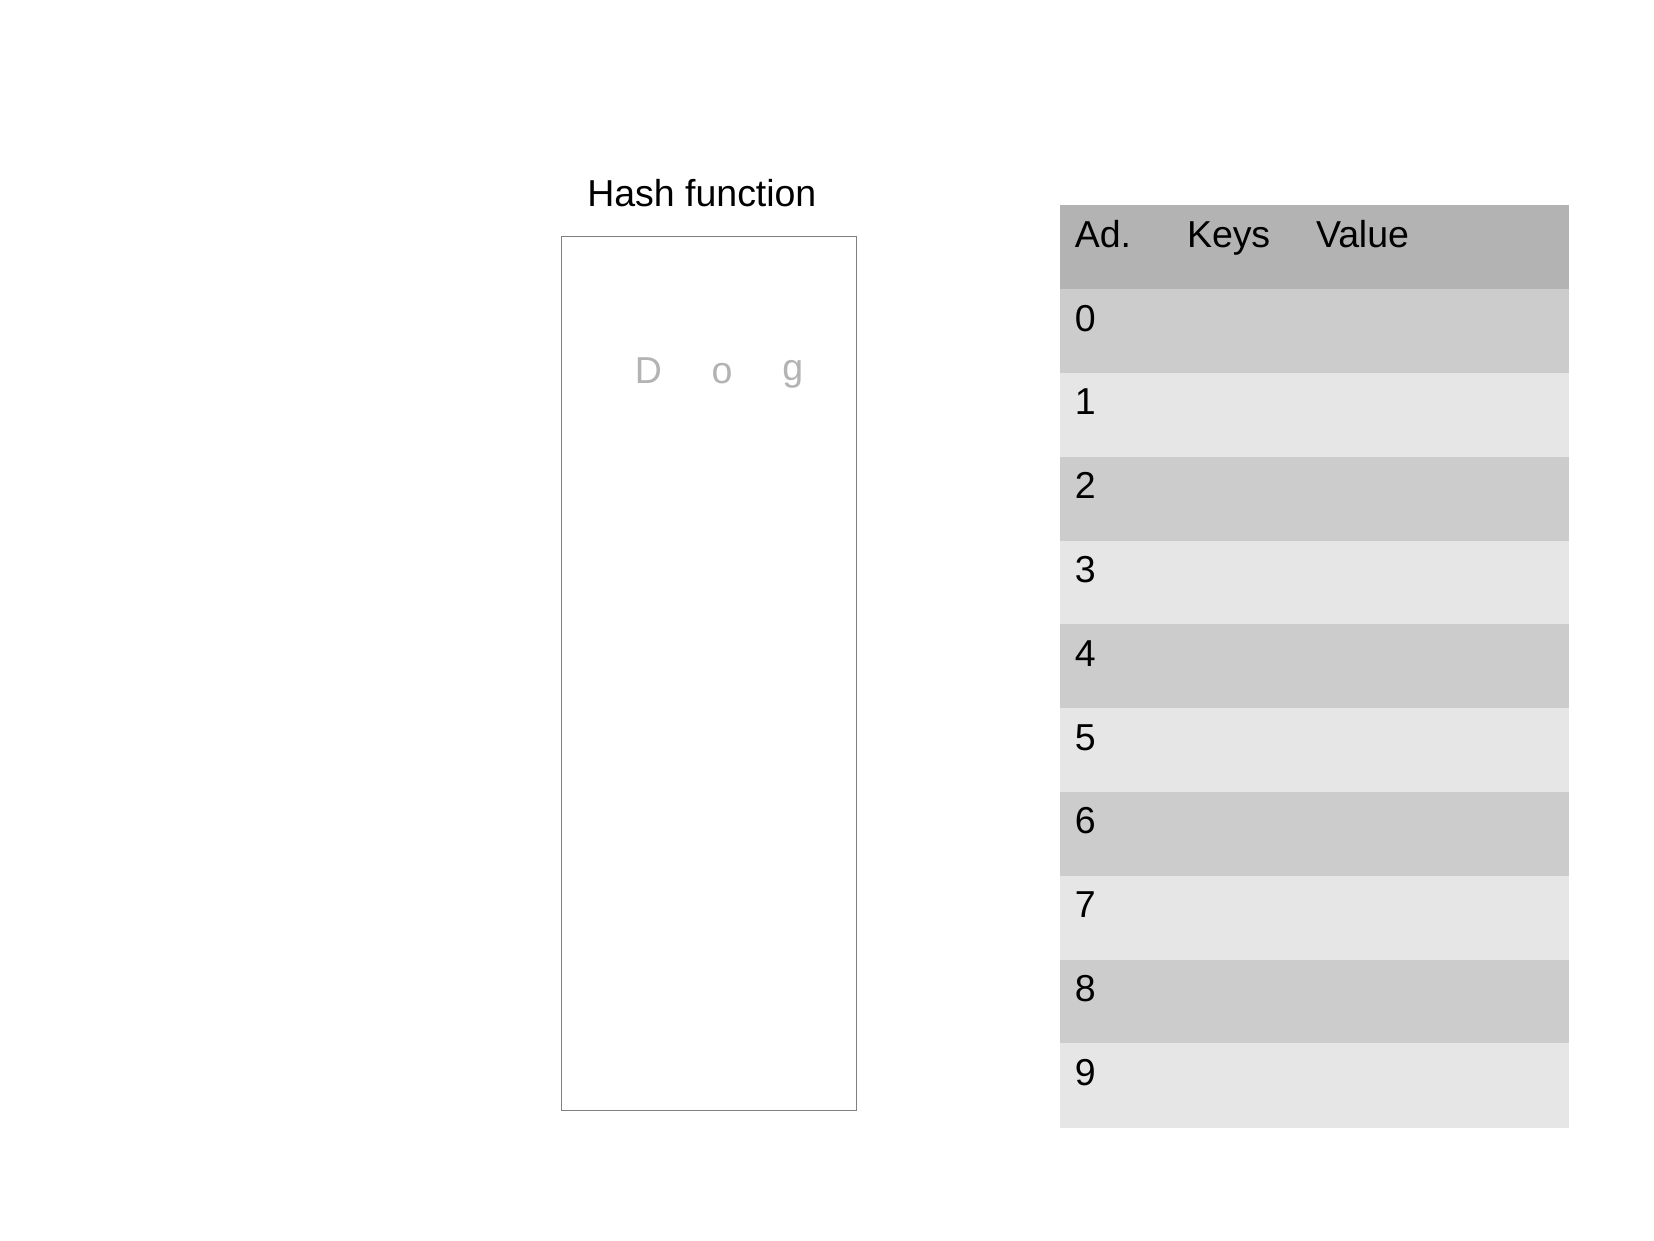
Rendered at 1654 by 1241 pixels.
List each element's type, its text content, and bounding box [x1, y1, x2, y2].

table_cell [1301, 289, 1569, 373]
table_header Keys [1172, 205, 1301, 289]
table_cell [1172, 373, 1301, 457]
table_cell [1301, 792, 1569, 876]
table_cell 2 [1060, 457, 1172, 541]
table_cell 7 [1060, 876, 1172, 960]
table_cell [1301, 457, 1569, 541]
table_cell [1301, 541, 1569, 624]
table_cell [1301, 624, 1569, 708]
text_box [561, 236, 857, 1111]
table_cell [1172, 792, 1301, 876]
table_cell [1172, 960, 1301, 1043]
table_cell 1 [1060, 373, 1172, 457]
text_box g [767, 338, 815, 396]
table_cell 4 [1060, 624, 1172, 708]
table_cell [1301, 876, 1569, 960]
table_cell 9 [1060, 1043, 1172, 1128]
text_box D [620, 342, 691, 400]
table_cell [1172, 876, 1301, 960]
text_box Hash function [572, 165, 845, 223]
table_header Value [1301, 205, 1569, 289]
table_cell [1172, 457, 1301, 541]
table_cell 8 [1060, 960, 1172, 1043]
table_cell 5 [1060, 708, 1172, 792]
table_cell [1301, 373, 1569, 457]
table_cell 3 [1060, 541, 1172, 624]
table_header Ad. [1060, 205, 1172, 289]
table_cell [1301, 960, 1569, 1043]
table_cell [1172, 1043, 1301, 1128]
table_cell 6 [1060, 792, 1172, 876]
table_cell [1172, 541, 1301, 624]
table_cell [1172, 624, 1301, 708]
text_box o [696, 342, 756, 400]
table_cell 0 [1060, 289, 1172, 373]
table_cell [1172, 708, 1301, 792]
table_cell [1301, 708, 1569, 792]
table_cell [1172, 289, 1301, 373]
table_cell [1301, 1043, 1569, 1128]
